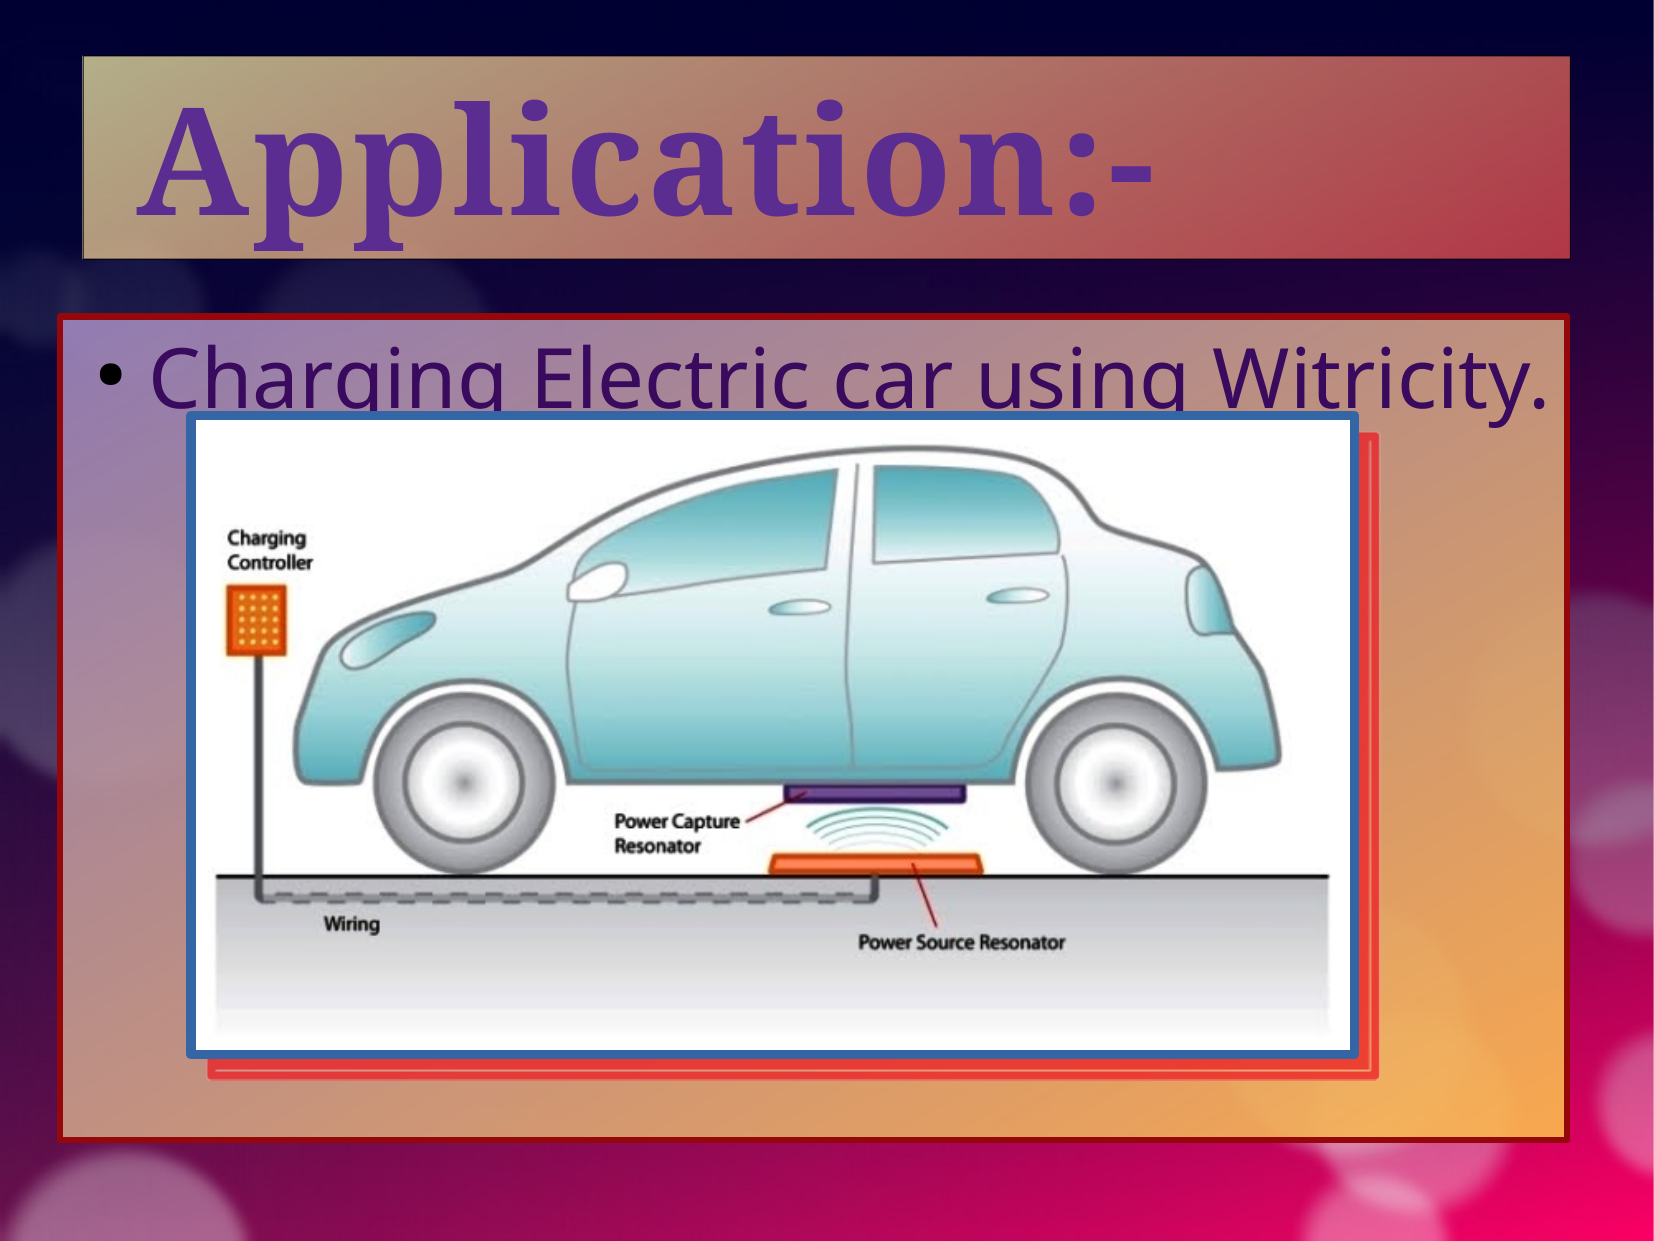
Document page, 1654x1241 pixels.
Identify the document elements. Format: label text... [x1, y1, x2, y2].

list Charging Electric car using Witricity. [60, 316, 1568, 1141]
title Application:- [82, 60, 1571, 256]
picture [0, 0, 1654, 1241]
